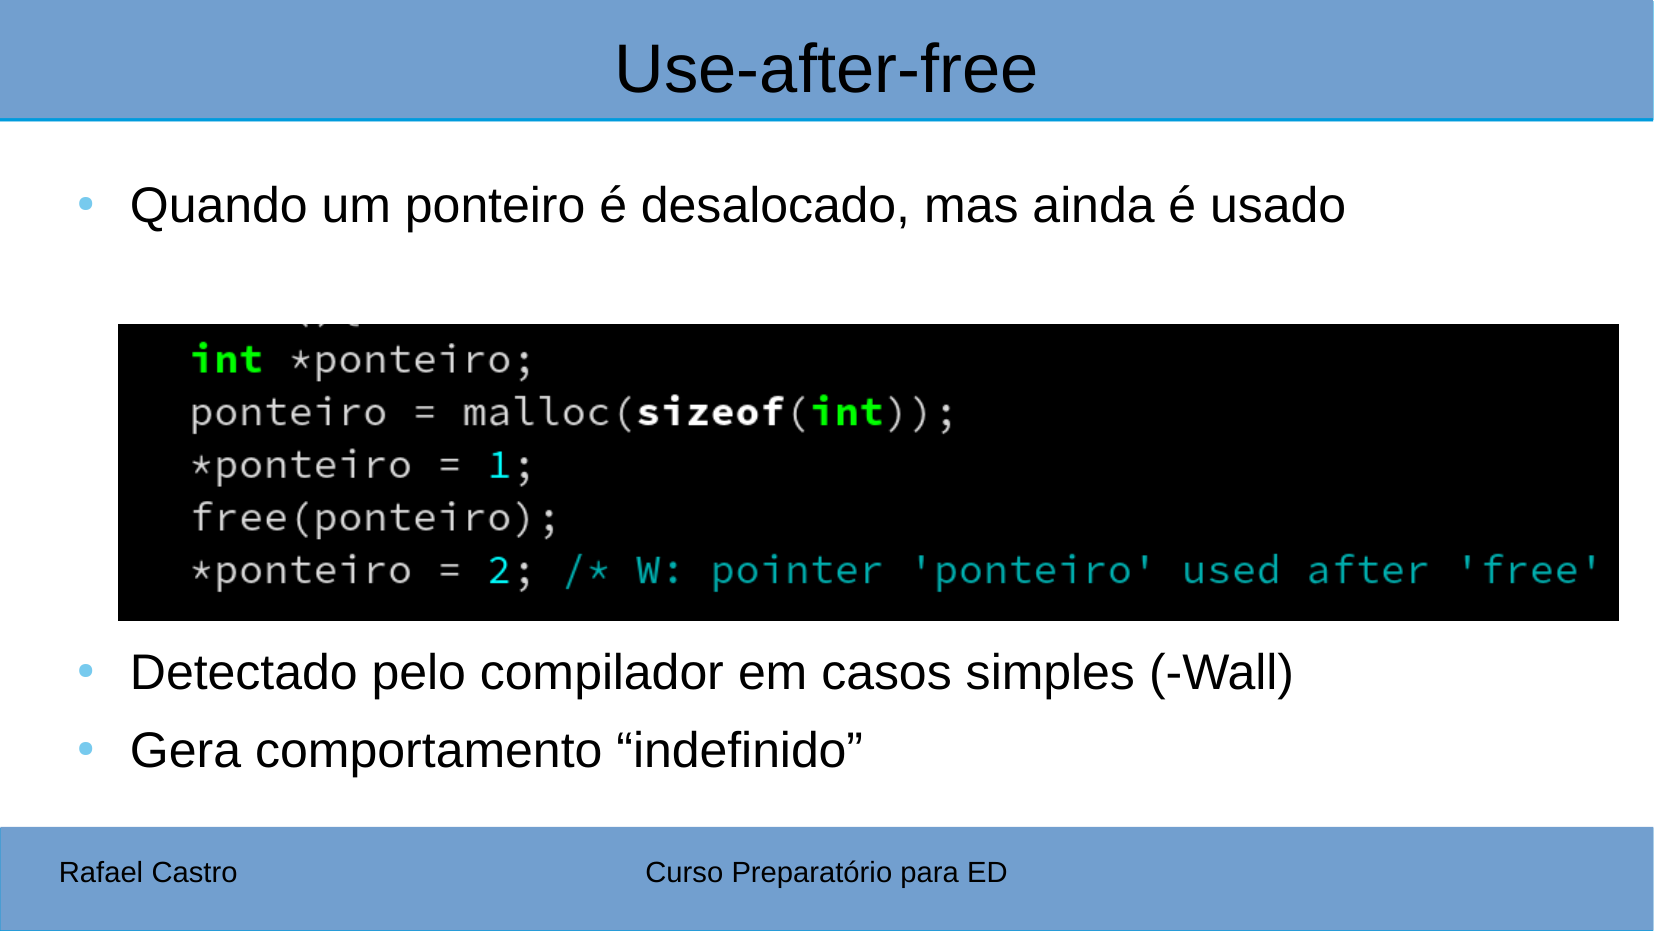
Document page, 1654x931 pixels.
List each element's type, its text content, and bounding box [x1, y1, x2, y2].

list Quando um ponteiro é desalocado, mas ainda é usado Detectado pelo compilador em casos simples (-Wall) Gera comportamento “indefinido” [59, 177, 1595, 768]
title Use-after-free [59, 29, 1595, 108]
picture [118, 324, 1619, 621]
